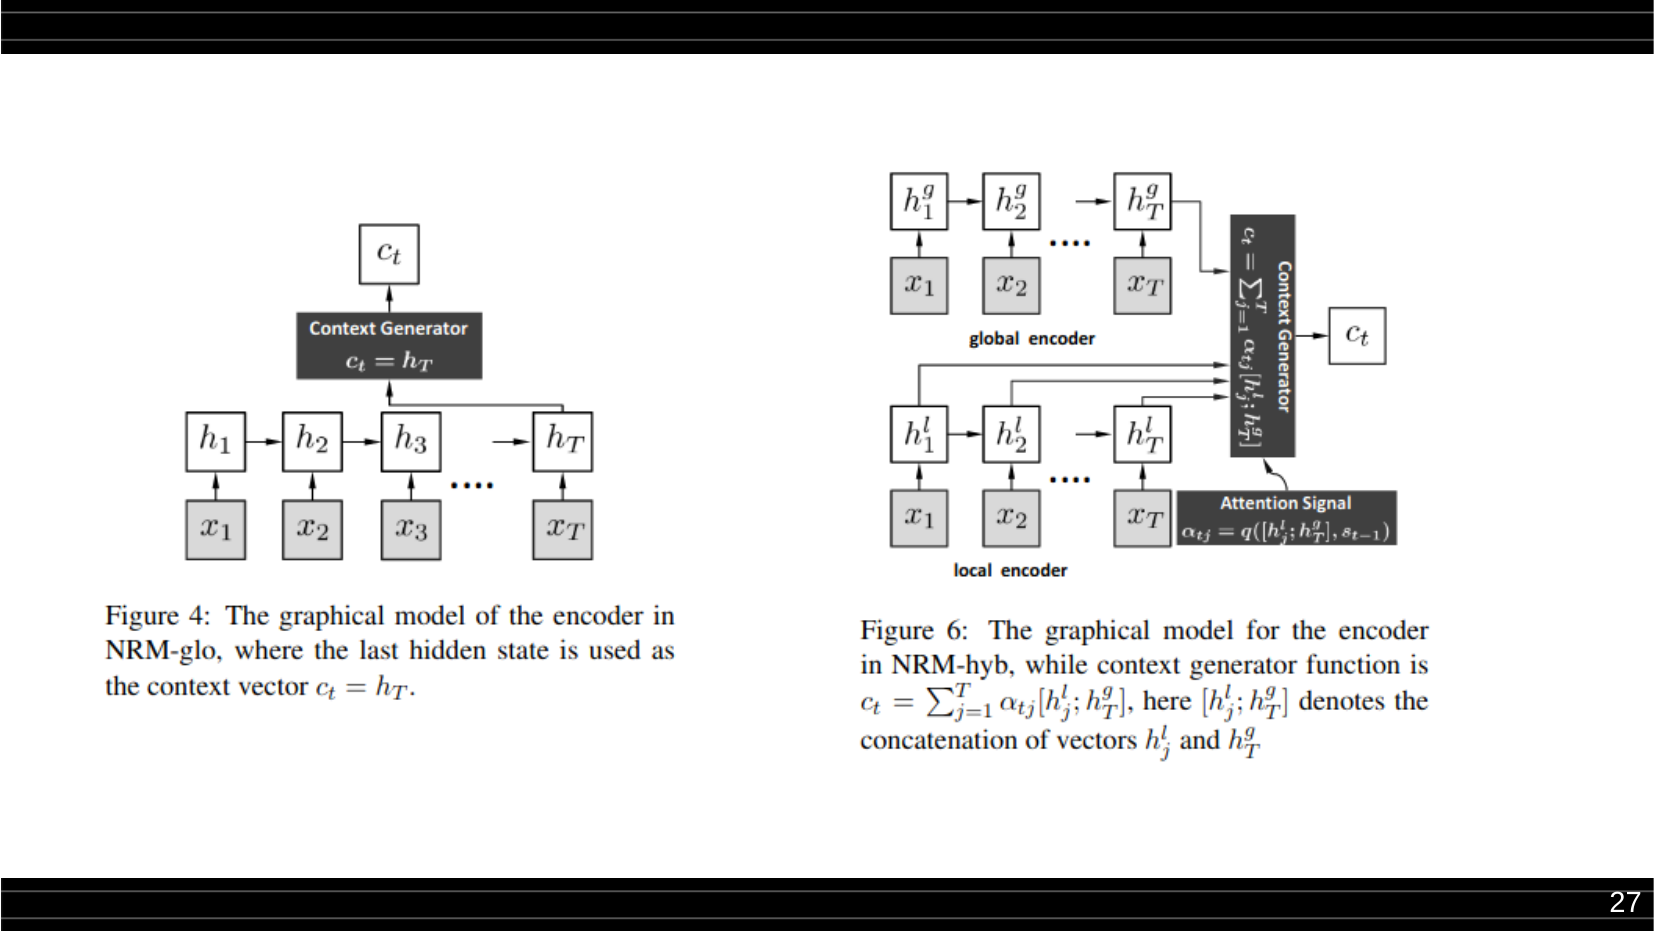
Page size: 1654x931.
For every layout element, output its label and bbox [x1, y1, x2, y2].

picture [1, 0, 1654, 54]
picture [1, 878, 1654, 931]
picture [840, 149, 1473, 771]
picture [102, 194, 721, 725]
